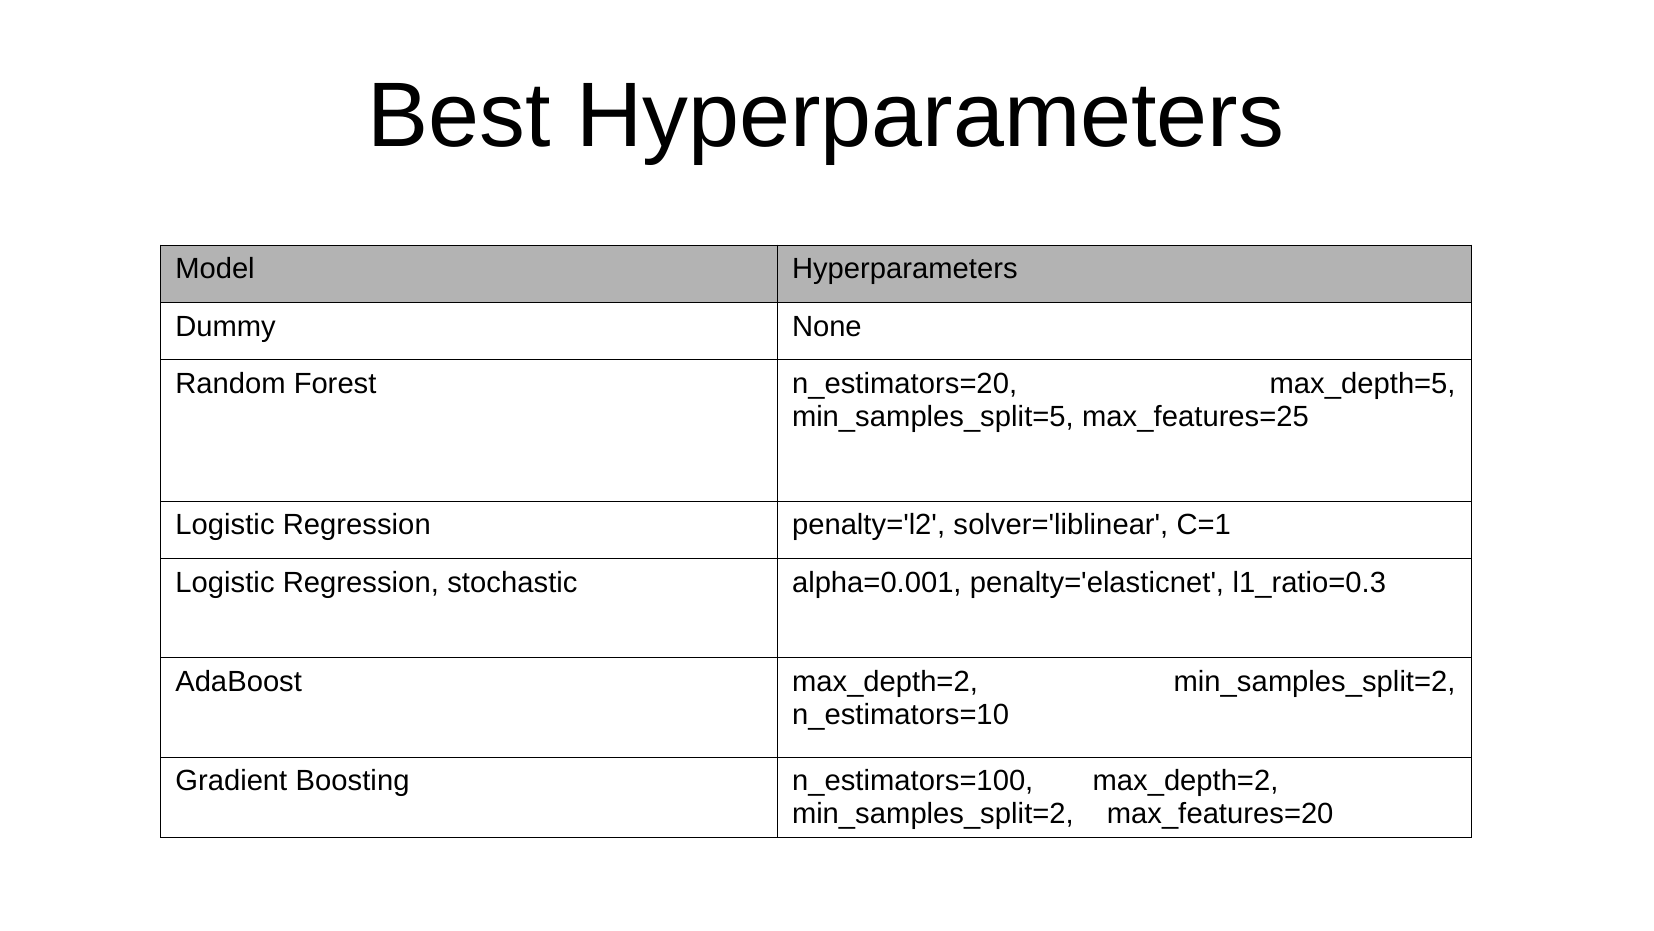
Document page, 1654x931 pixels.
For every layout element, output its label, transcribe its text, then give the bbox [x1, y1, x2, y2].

table_header Model [161, 246, 777, 302]
table_cell Logistic Regression, stochastic [161, 559, 777, 657]
table_cell Dummy [161, 303, 777, 359]
table_header Hyperparameters [778, 246, 1471, 302]
table_cell AdaBoost [161, 658, 777, 757]
table_cell alpha=0.001, penalty='elasticnet', l1_ratio=0.3 [778, 559, 1471, 657]
table_cell Gradient Boosting [161, 758, 777, 837]
table_cell penalty='l2', solver='liblinear', C=1 [778, 502, 1471, 558]
table_cell Logistic Regression [161, 502, 777, 558]
table_cell n_estimators=20, max_depth=5, min_samples_split=5, max_features=25 [778, 360, 1471, 501]
table_cell n_estimators=100, max_depth=2, min_samples_split=2, max_features=20 [778, 758, 1471, 837]
table_cell max_depth=2, min_samples_split=2, n_estimators=10 [778, 658, 1471, 757]
table_cell None [778, 303, 1471, 359]
table_cell Random Forest [161, 360, 777, 501]
title Best Hyperparameters [82, 37, 1571, 193]
